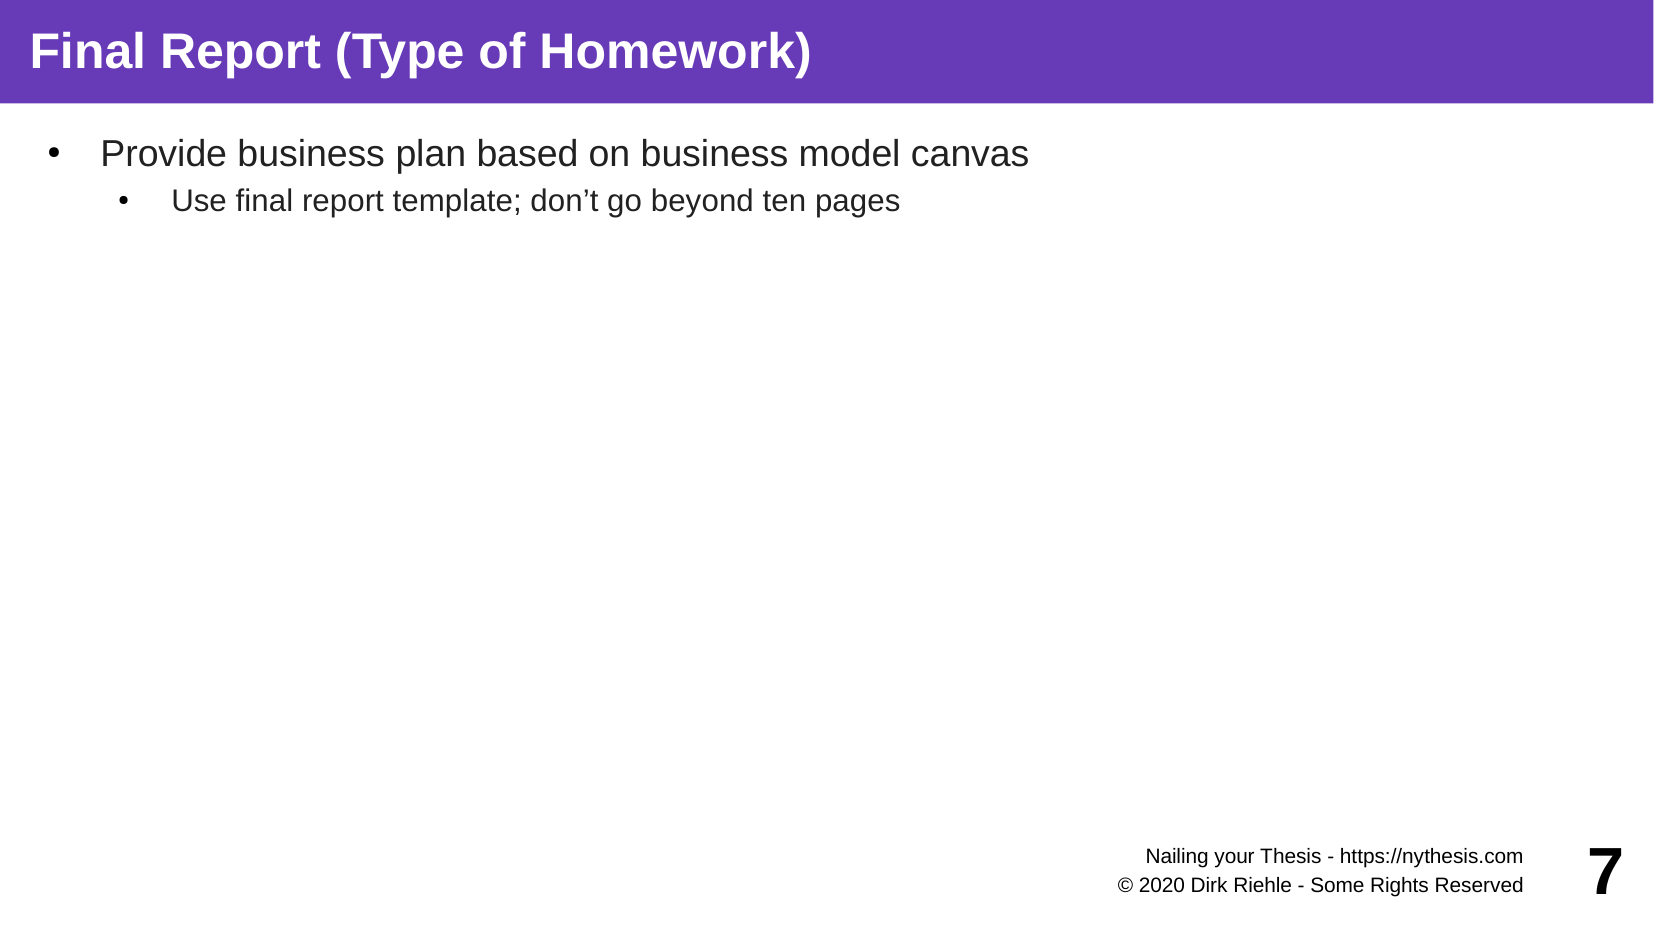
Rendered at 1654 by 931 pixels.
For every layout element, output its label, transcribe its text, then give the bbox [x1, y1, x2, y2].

title Final Report (Type of Homework) [0, 0, 1654, 104]
list Provide business plan based on business model canvas Use final report template; don’t go beyond ten pages [29, 132, 1625, 813]
